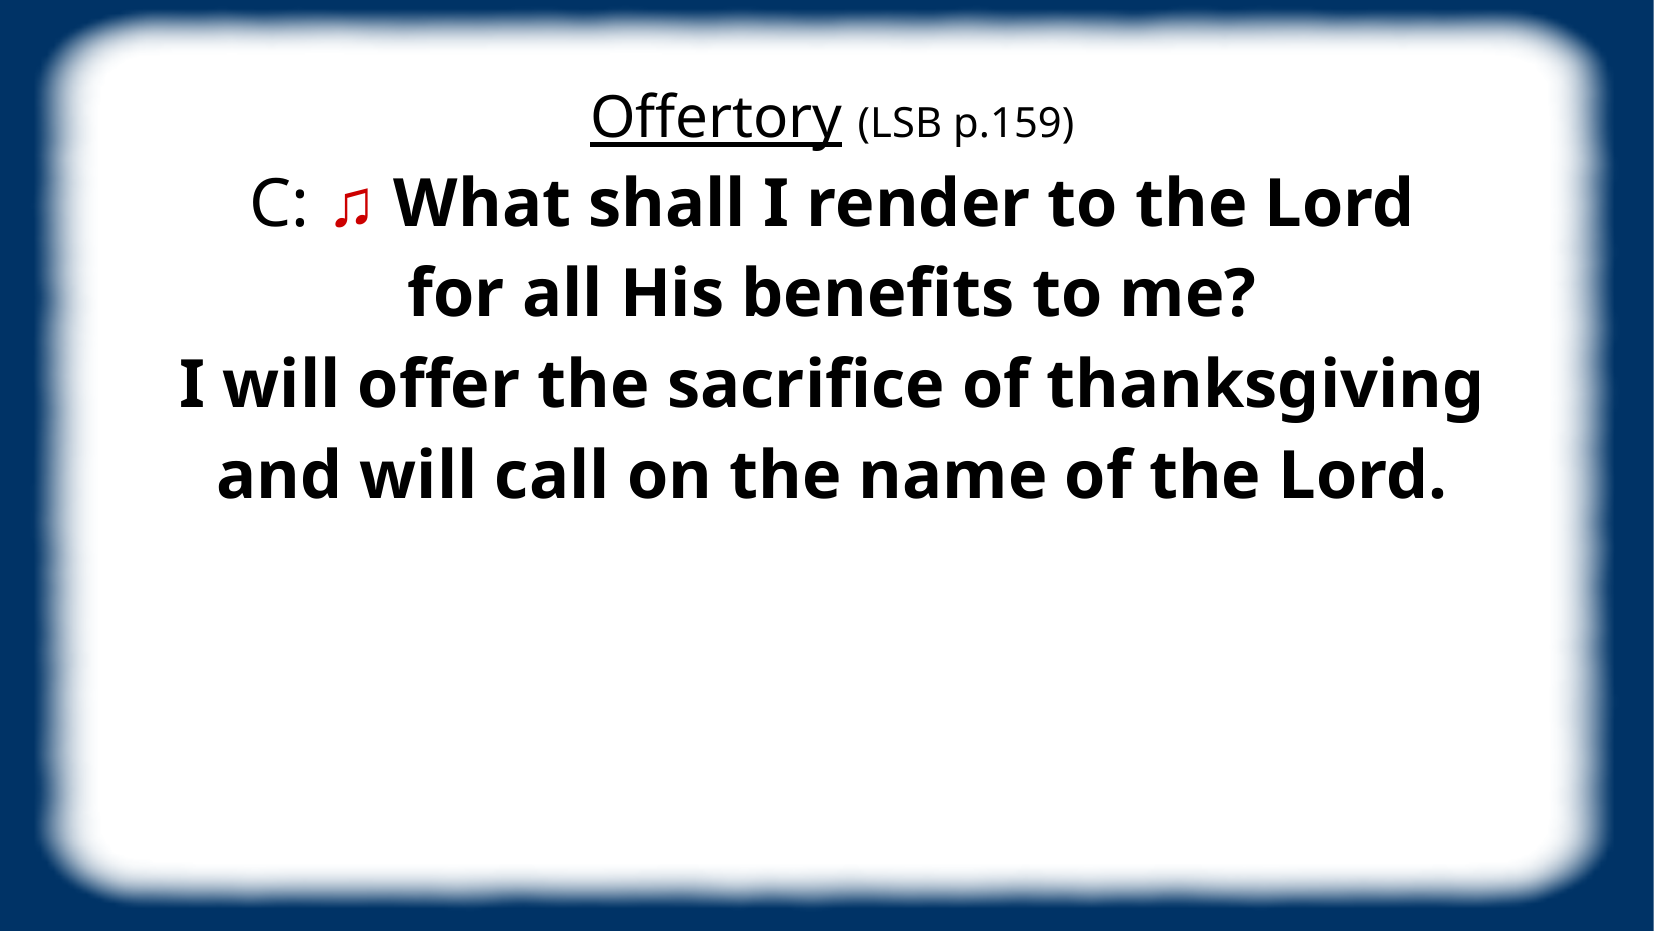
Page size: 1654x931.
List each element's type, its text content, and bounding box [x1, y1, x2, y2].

picture [0, 0, 1654, 931]
text_box Offertory (LSB p.159) C: ♫ What shall I render to the Lord for all His benefits to me? I will offer the sacrifice of thanksgiving and will call on the name of the Lord. [105, 68, 1561, 516]
